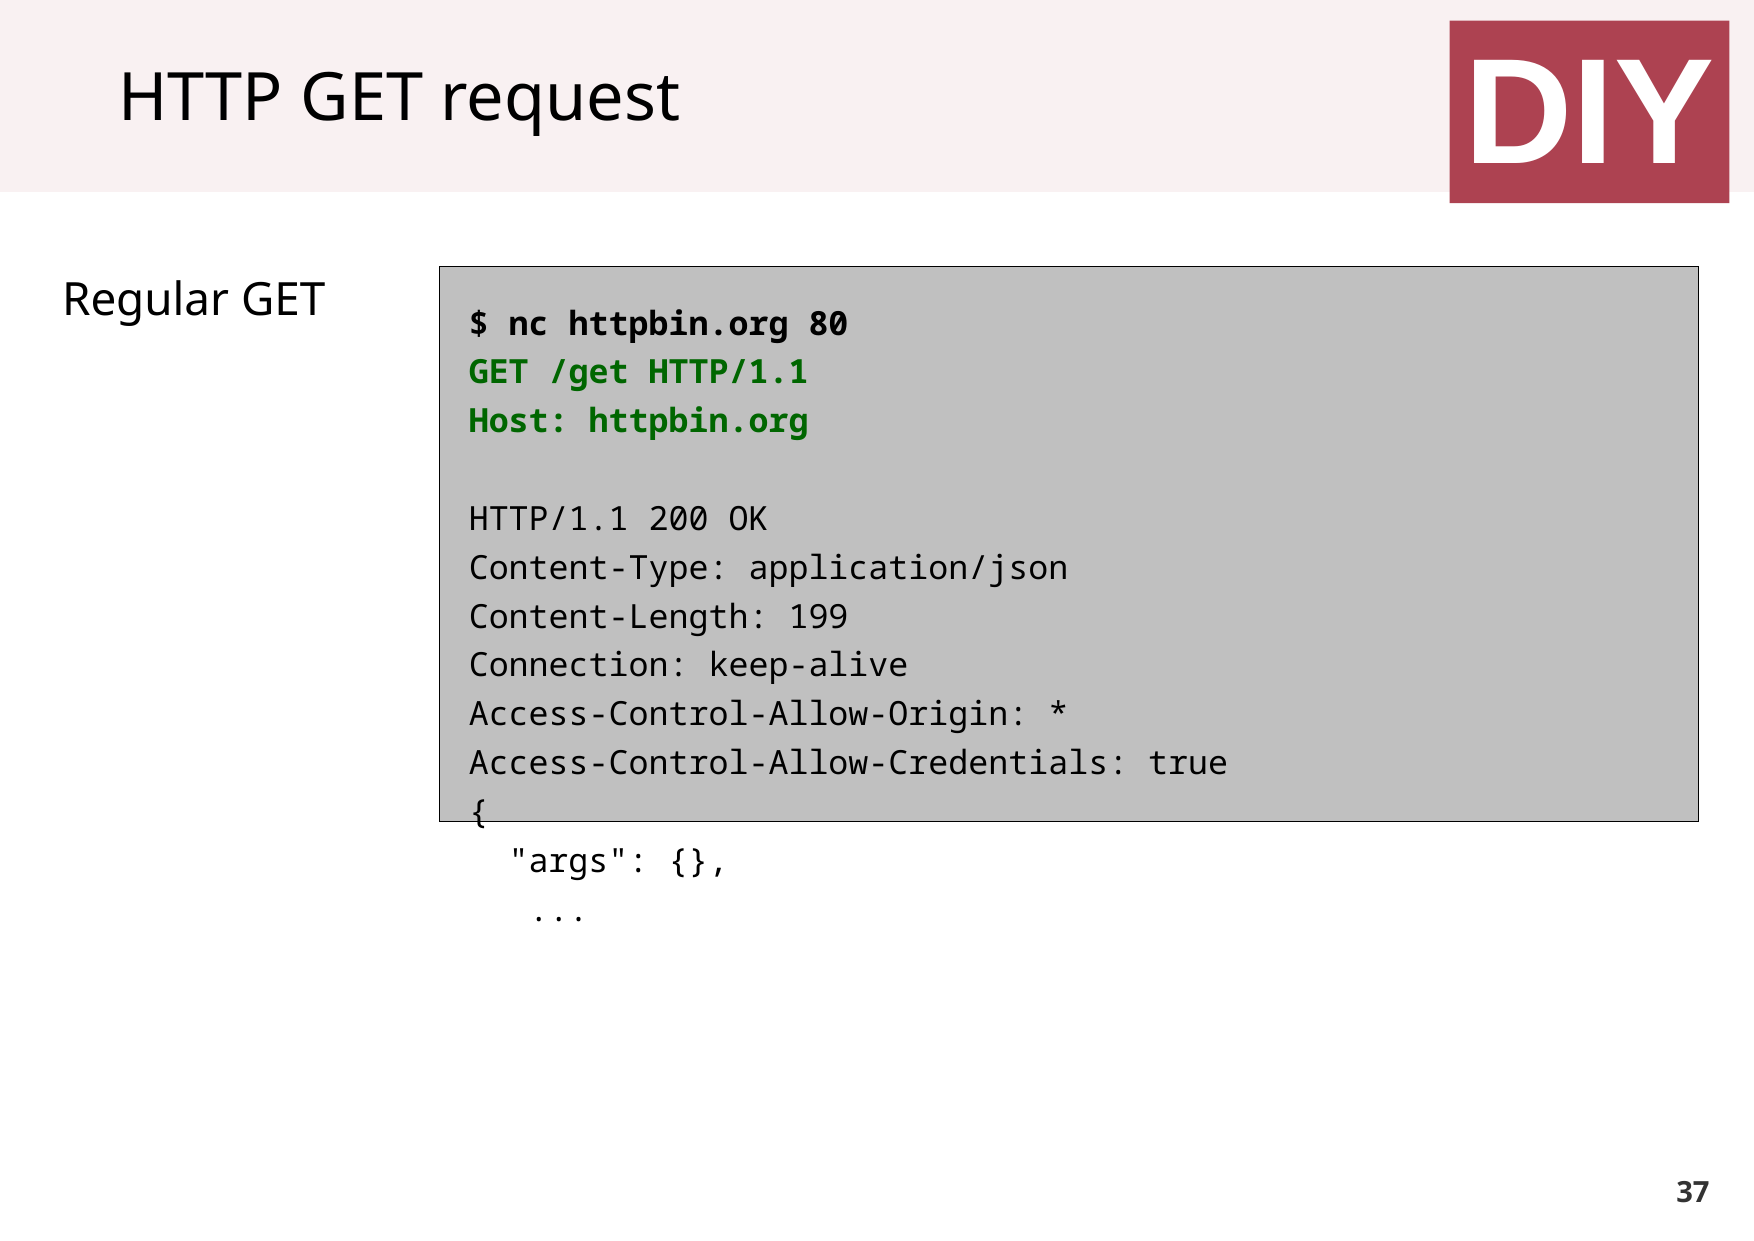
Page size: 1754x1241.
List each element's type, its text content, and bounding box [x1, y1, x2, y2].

text_box $ nc httpbin.org 80 GET /get HTTP/1.1 Host: httpbin.org HTTP/1.1 200 OK Content-Type: application/json Content-Length: 199 Connection: keep-alive Access-Control-Allow-Origin: * Access-Control-Allow-Credentials: true { "args": {}, ... [439, 266, 1699, 822]
title HTTP GET request [118, 7, 1371, 185]
text_box DIY [1449, 20, 1730, 204]
list Regular GET [62, 266, 439, 327]
